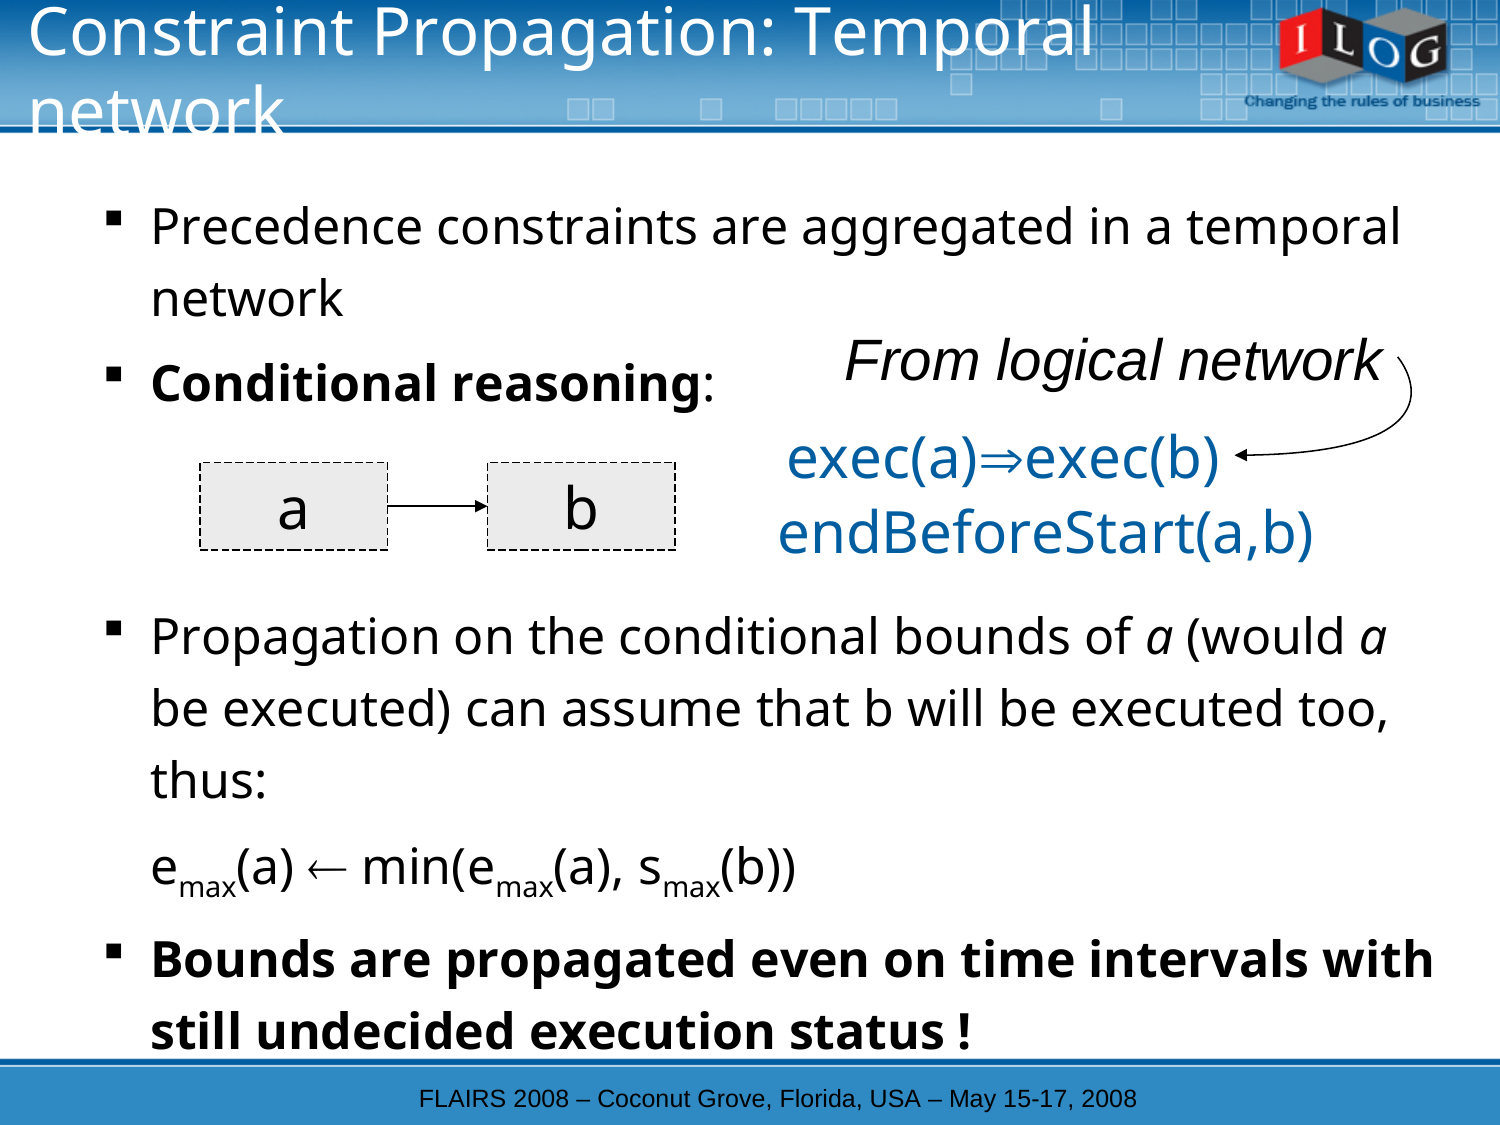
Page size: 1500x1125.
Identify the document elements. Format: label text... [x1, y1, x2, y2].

text_box a [199, 462, 388, 550]
text_box exec(a)exec(b) [771, 412, 1235, 498]
title Constraint Propagation: Temporal network [12, 0, 1300, 144]
list Precedence constraints are aggregated in a temporal network Conditional reasoning: Propagation on the conditional bounds of a (would a be executed) can assume that b will be executed too, thus: emax(a)  min(emax(a), smax(b)) Bounds are propagated even on time intervals with still undecided execution status ! [87, 174, 1463, 1000]
picture [0, 0, 1500, 1125]
text_box From logical network [829, 314, 1399, 401]
text_box b [487, 462, 675, 550]
text_box endBeforeStart(a,b) [762, 487, 1329, 573]
